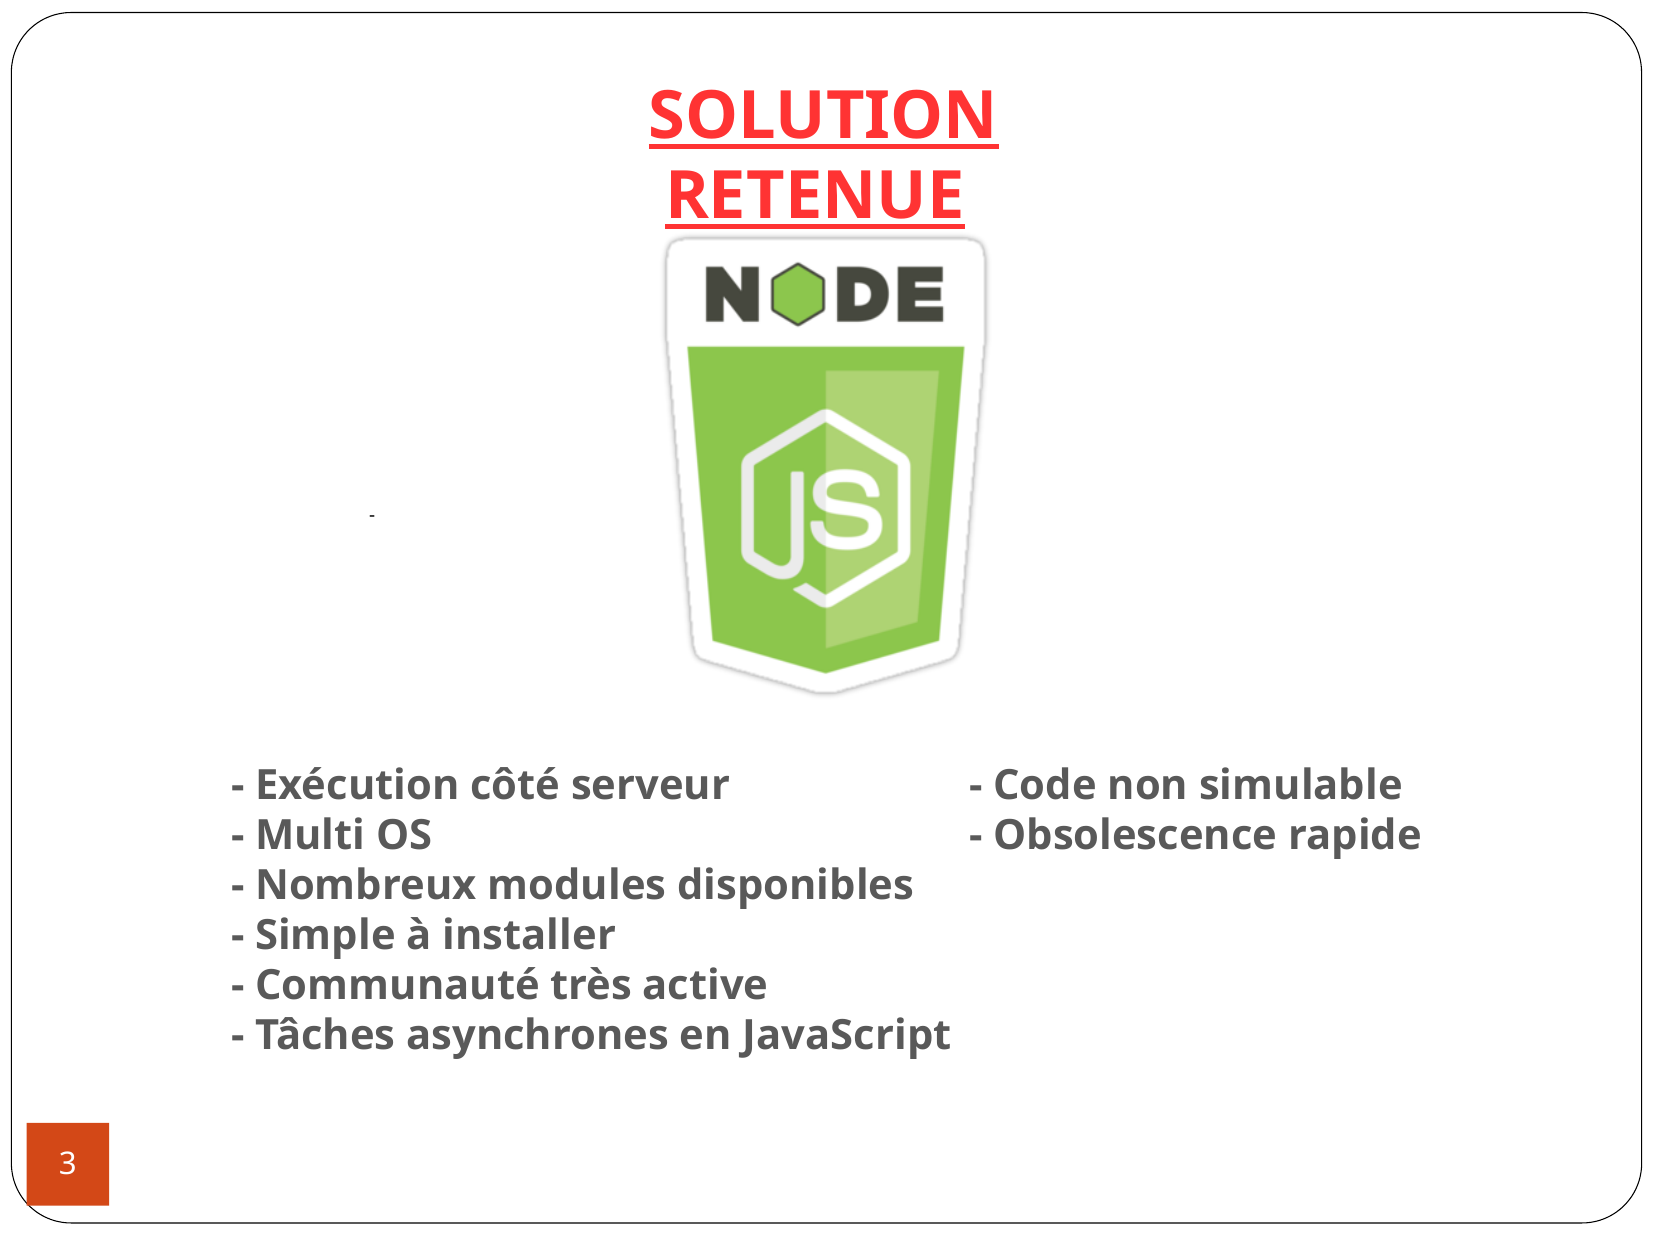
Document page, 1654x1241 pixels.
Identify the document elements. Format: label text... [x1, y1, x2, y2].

text_box <numéro> [26, 1122, 110, 1206]
text_box SOLUTION RETENUE [461, 65, 1169, 240]
text_box [354, 478, 1300, 750]
picture [590, 240, 1063, 478]
text_box - Exécution côté serveur - Code non simulable - Multi OS - Obsolescence rapide - Nombreux modules disponibles - Simple à installer - Communauté très active - Tâches asynchrones en JavaScript [148, 750, 1506, 1065]
